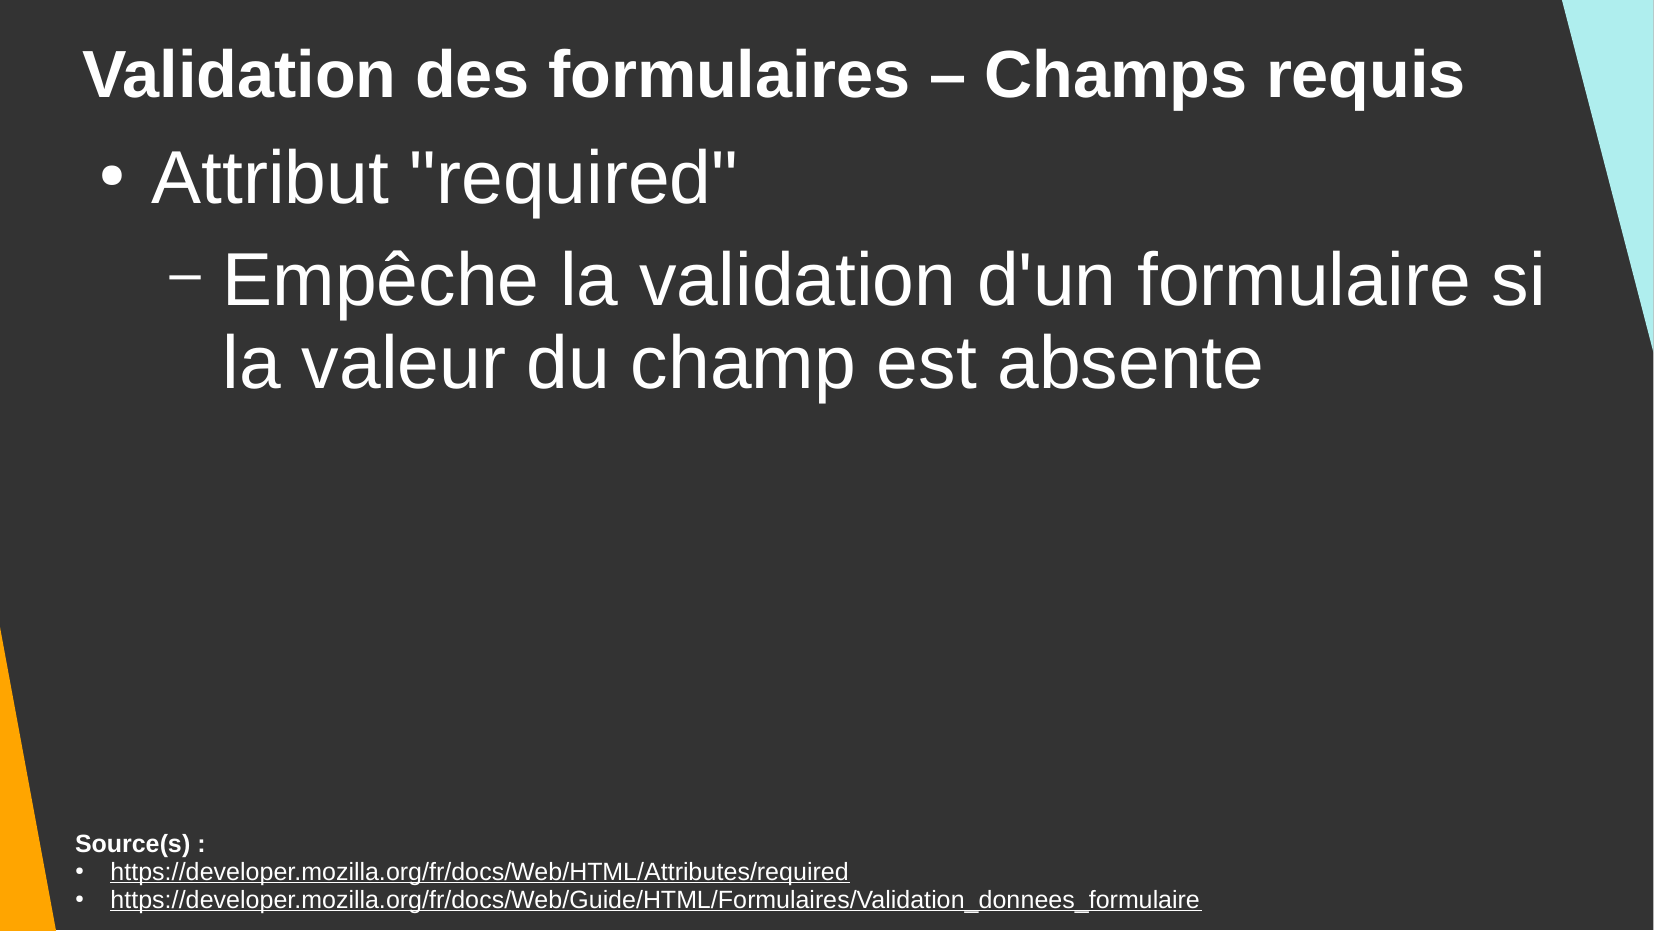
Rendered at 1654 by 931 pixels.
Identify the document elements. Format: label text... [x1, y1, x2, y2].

text_box [1561, 0, 1654, 355]
text_box Source(s) : https://developer.mozilla.org/fr/docs/Web/HTML/Attributes/required https://developer.mozilla.org/fr/docs/Web/Guide/HTML/Formulaires/Validation_donnees_formulaire [60, 822, 1546, 929]
list Attribut "required" Empêche la validation d'un formulaire si la valeur du champ est absente [80, 135, 1605, 544]
title Validation des formulaires – Champs requis [82, 37, 1571, 114]
text_box [0, 627, 57, 931]
